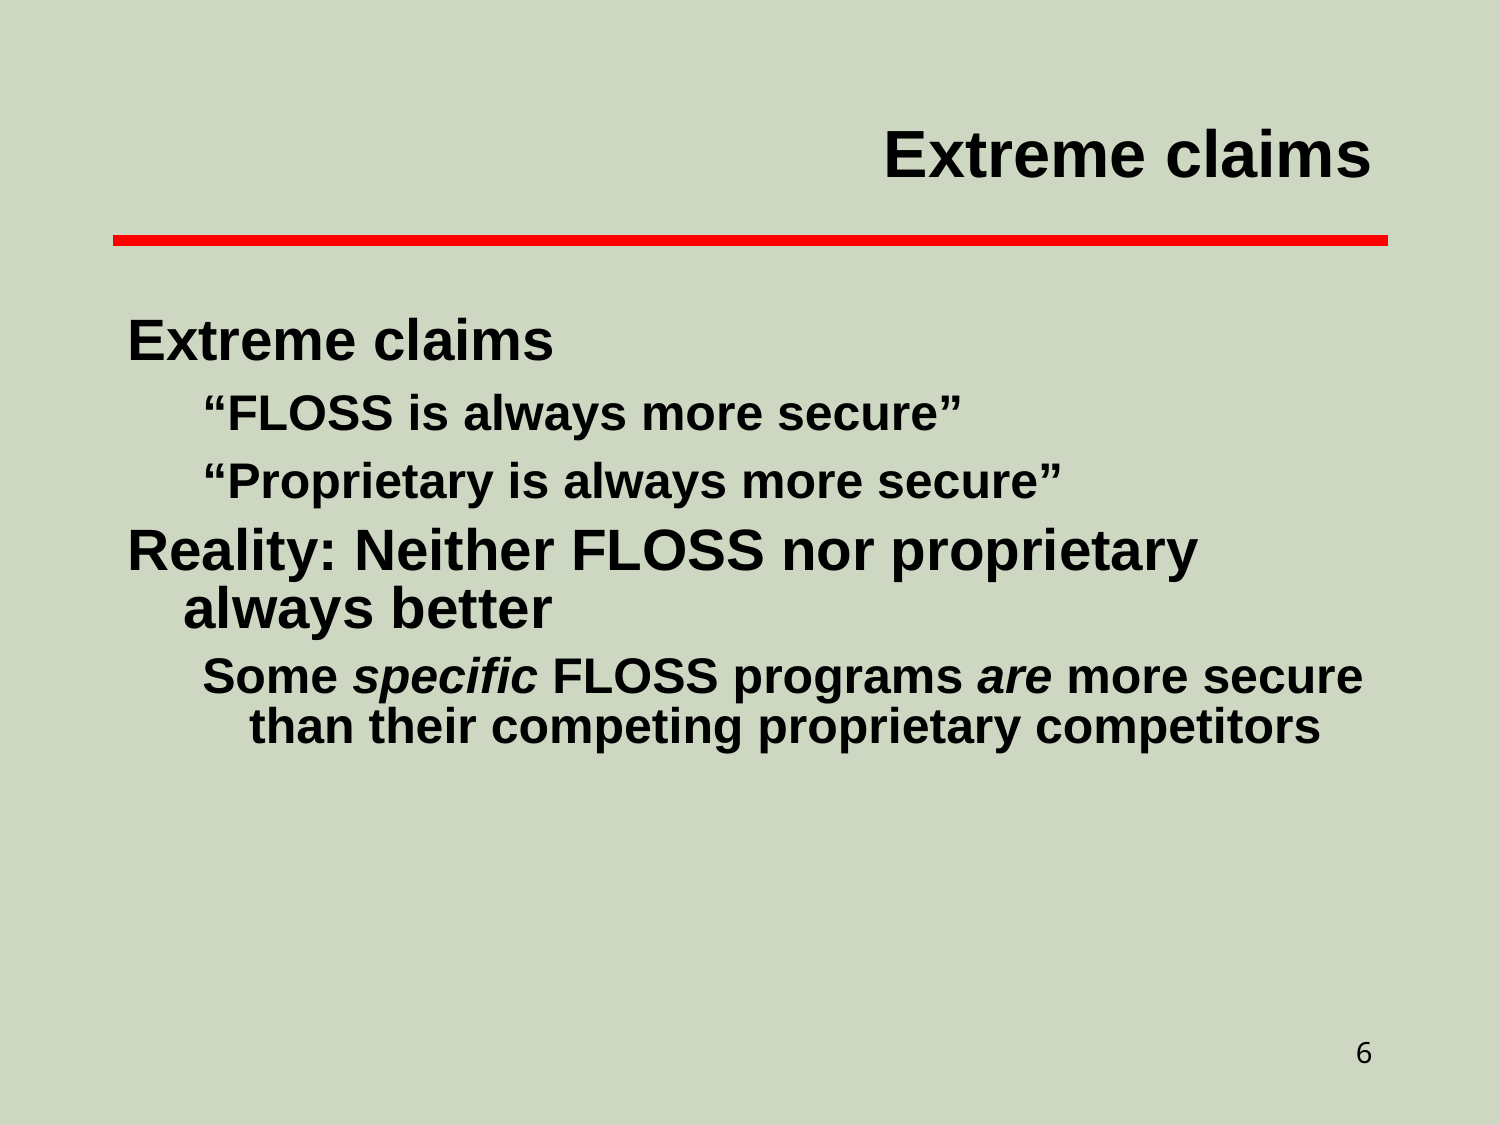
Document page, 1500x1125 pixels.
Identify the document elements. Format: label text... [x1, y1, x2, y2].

list Extreme claims “FLOSS is always more secure” “Proprietary is always more secure” Reality: Neither FLOSS nor proprietary always better Some specific FLOSS programs are more secure than their competing proprietary competitors [112, 299, 1388, 1000]
title Extreme claims [337, 85, 1388, 224]
